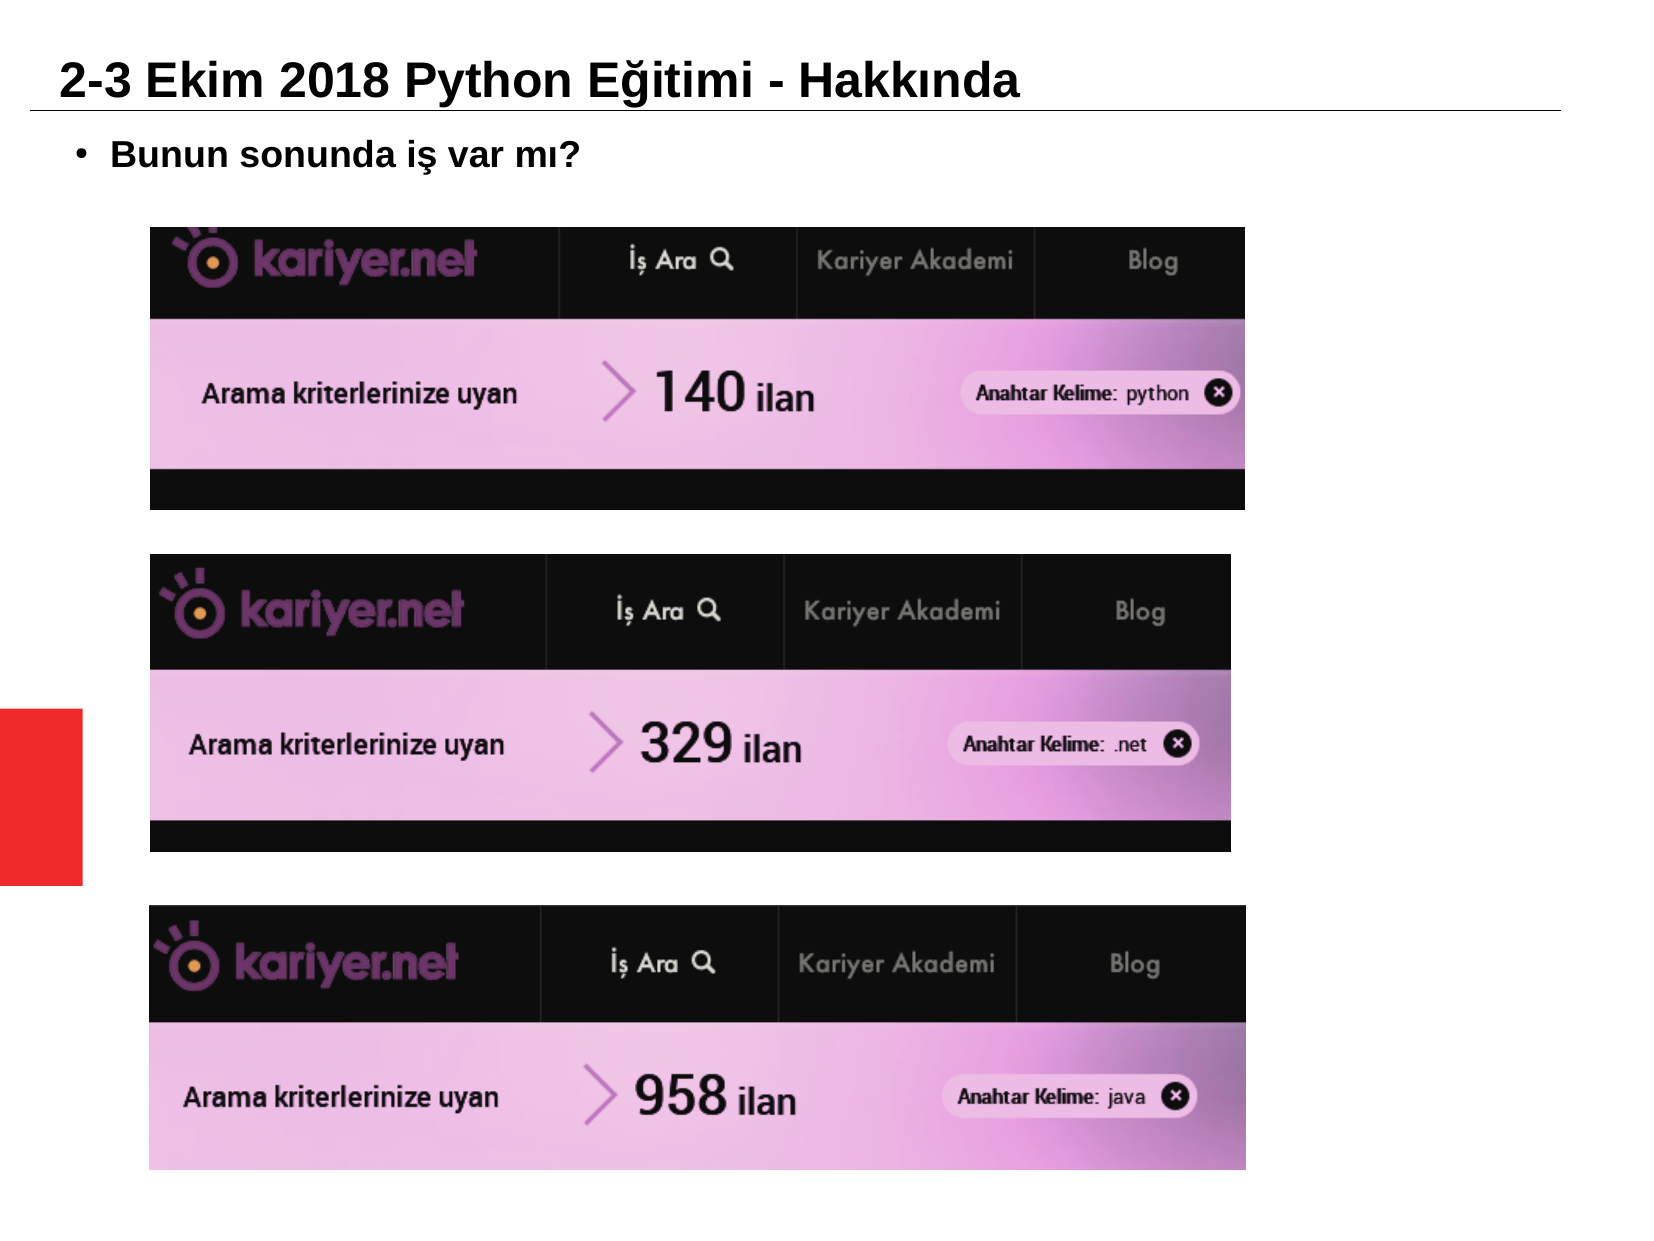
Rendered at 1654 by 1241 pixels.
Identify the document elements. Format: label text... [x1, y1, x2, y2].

picture [150, 227, 1246, 511]
text_box Bunun sonunda iş var mı? [60, 126, 1576, 226]
text_box 2-3 Ekim 2018 Python Eğitimi - Hakkında [45, 45, 1501, 110]
picture [149, 905, 1246, 1171]
text_box 2-3 Ekim 2018 Python Eğitimi - Hakkında [45, 111, 1501, 116]
picture [150, 554, 1231, 852]
